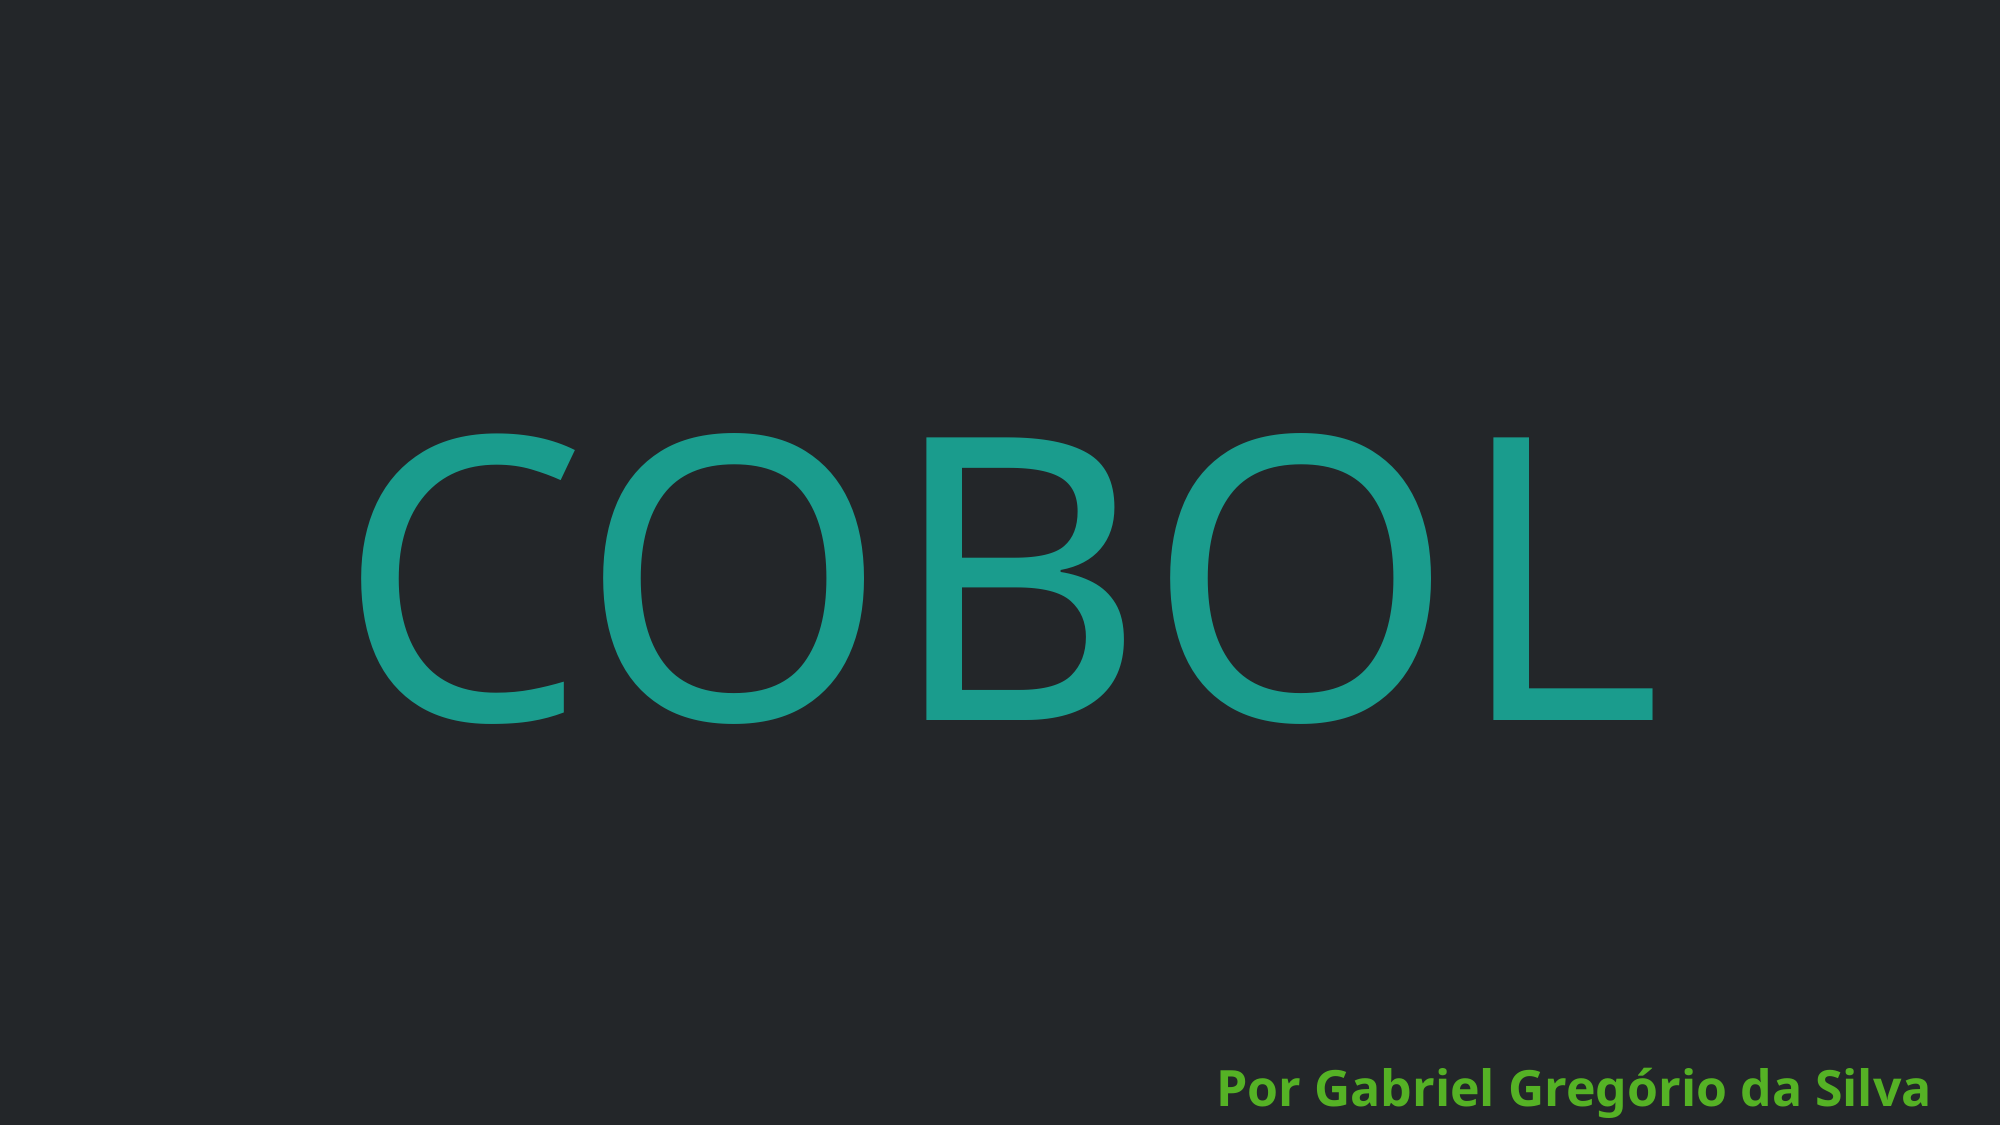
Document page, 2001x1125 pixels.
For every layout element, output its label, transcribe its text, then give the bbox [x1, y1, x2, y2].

text_box COBOL [322, 317, 1678, 807]
text_box Por Gabriel Gregório da Silva [1201, 1049, 1948, 1125]
